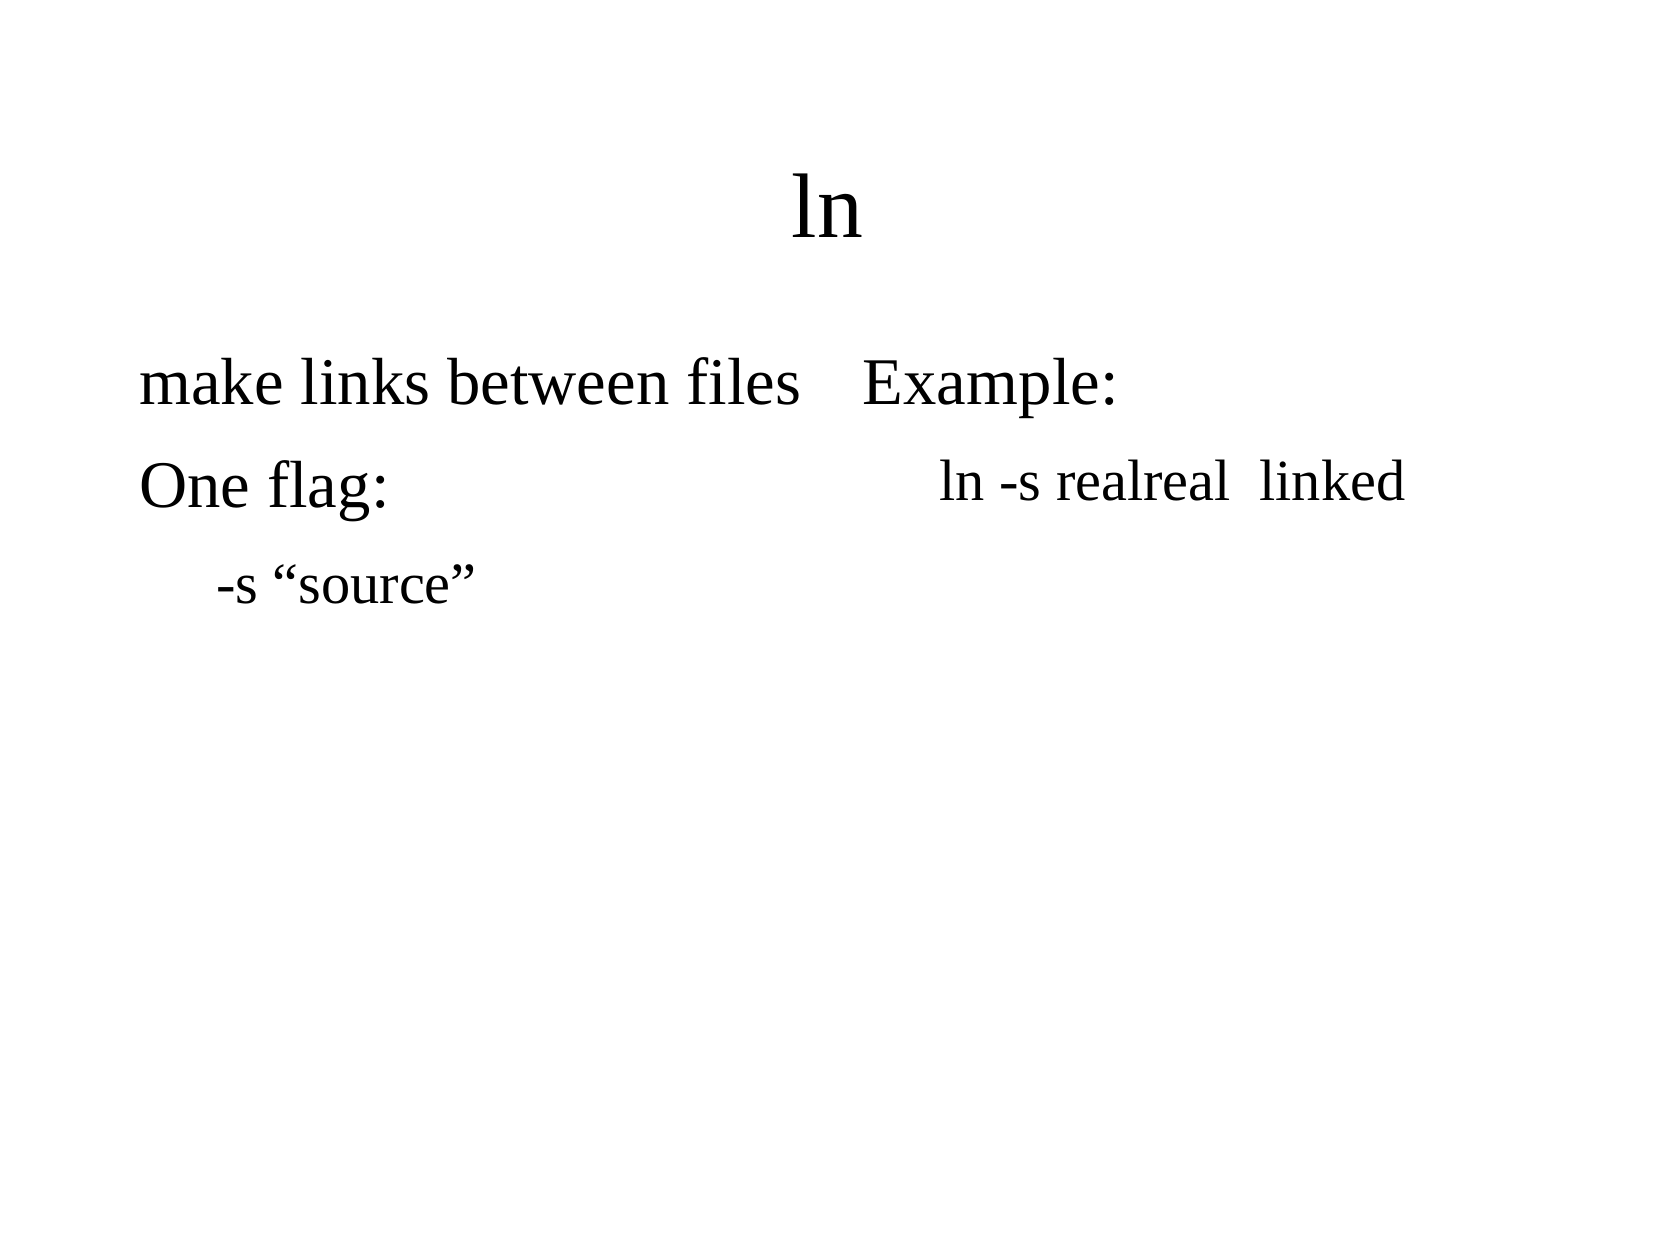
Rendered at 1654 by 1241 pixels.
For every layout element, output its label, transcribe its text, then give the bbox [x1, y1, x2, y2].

title ln [121, 102, 1534, 311]
list Example: ln -s realreal linked [844, 344, 1534, 1127]
list make links between files One flag: -s “source” [121, 344, 811, 1127]
